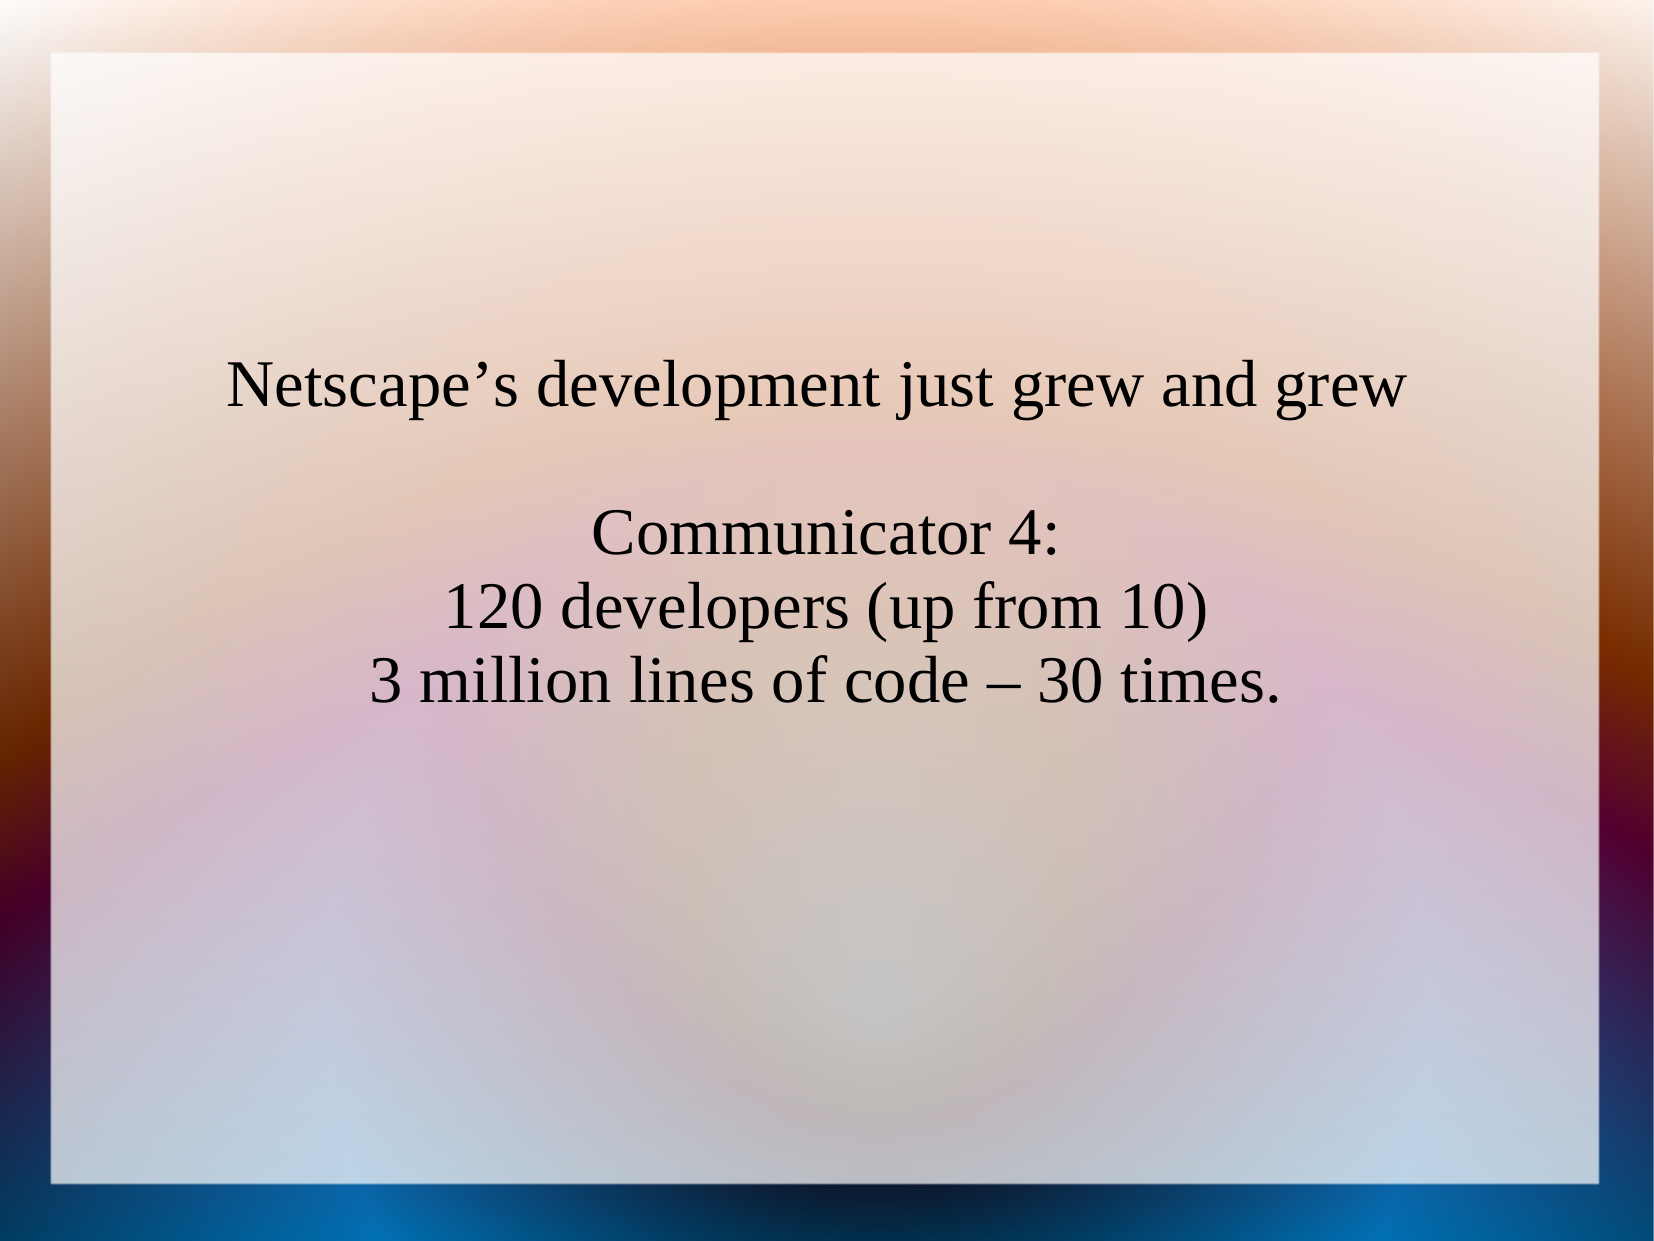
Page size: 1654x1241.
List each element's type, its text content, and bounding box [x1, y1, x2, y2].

picture [0, 0, 1654, 1241]
subtitle Netscape’s development just grew and grew Communicator 4: 120 developers (up from 10) 3 million lines of code – 30 times. [82, 55, 1571, 1010]
